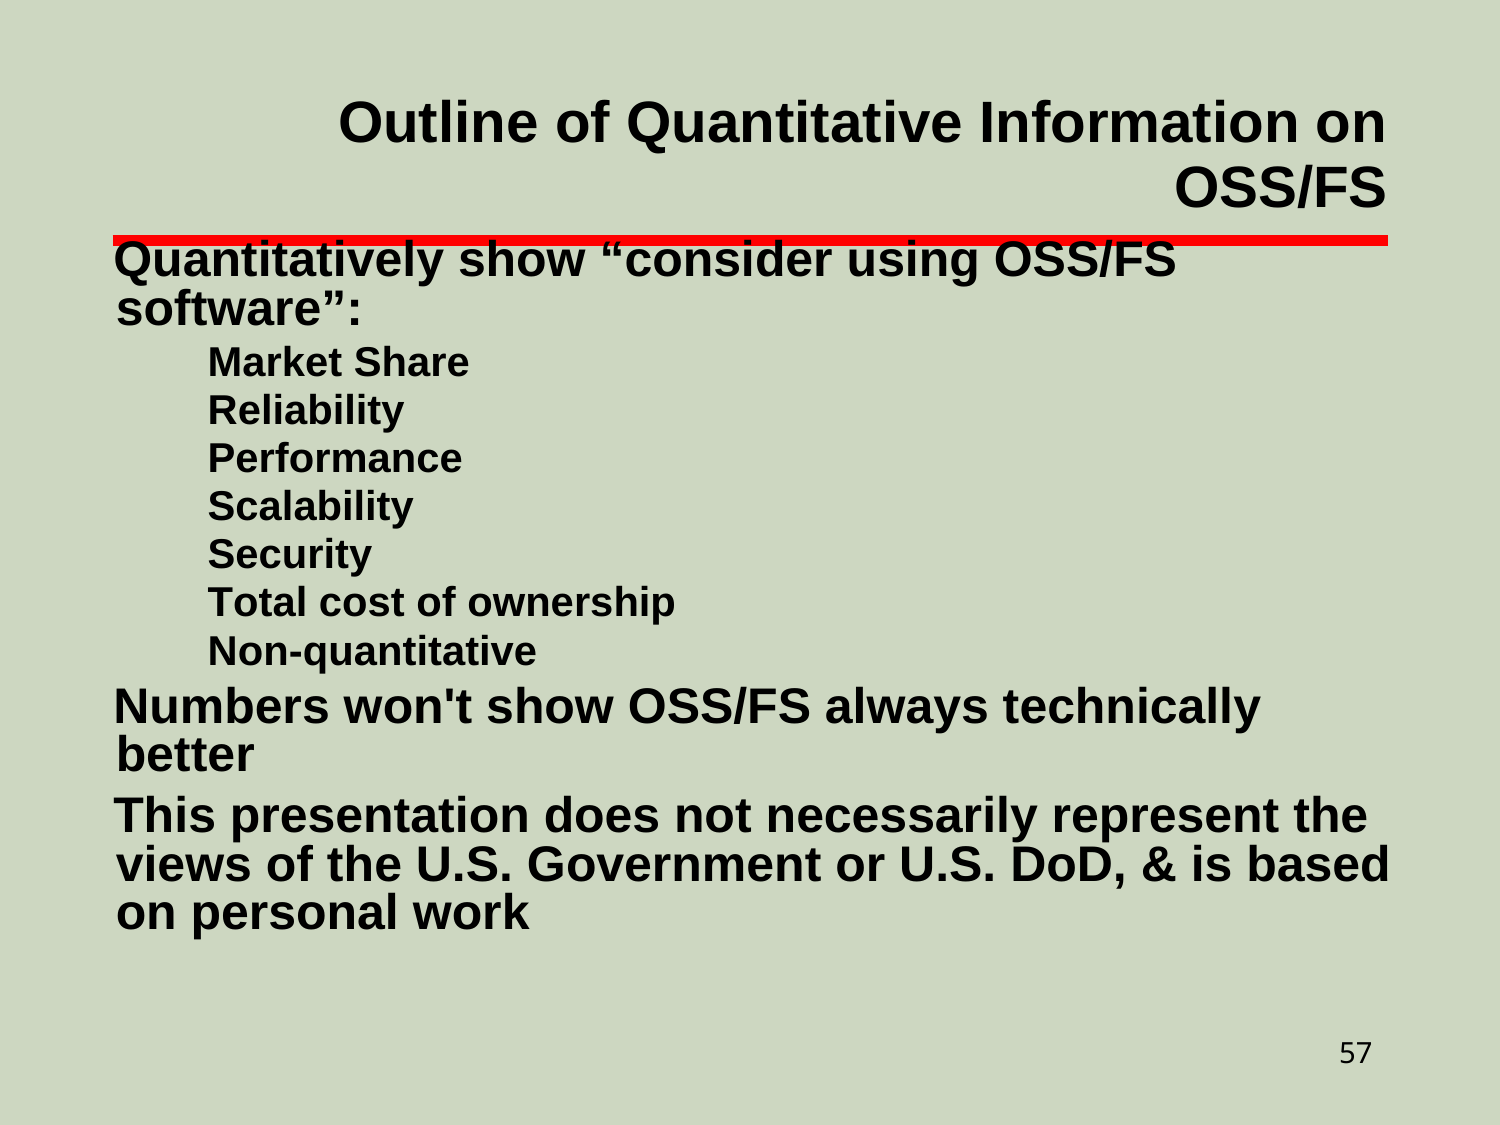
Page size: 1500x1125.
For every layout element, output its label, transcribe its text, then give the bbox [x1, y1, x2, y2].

title Outline of Quantitative Information on OSS/FS [337, 85, 1388, 224]
list Quantitatively show “consider using OSS/FS software”: Market Share Reliability Performance Scalability Security Total cost of ownership Non-quantitative Numbers won't show OSS/FS always technically better This presentation does not necessarily represent the views of the U.S. Government or U.S. DoD, & is based on personal work [113, 237, 1395, 1009]
